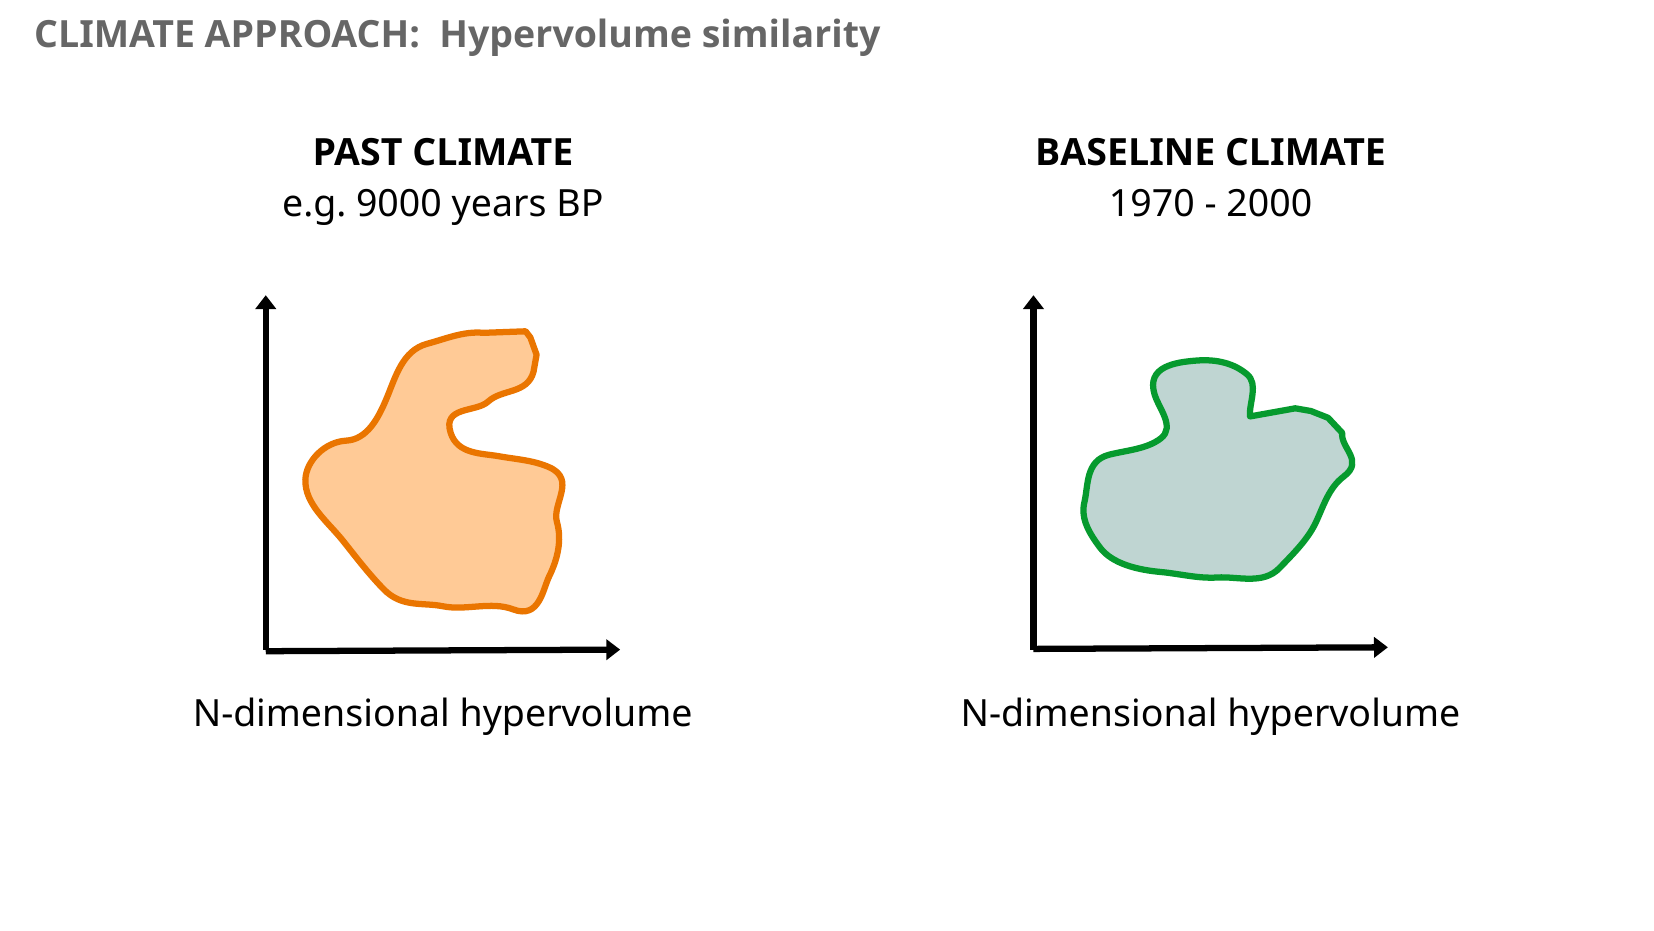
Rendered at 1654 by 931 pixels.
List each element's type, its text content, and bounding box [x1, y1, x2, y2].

text_box [305, 331, 563, 612]
text_box PAST CLIMATE e.g. 9000 years BP [236, 118, 650, 235]
text_box BASELINE CLIMATE 1970 - 2000 [1003, 118, 1418, 236]
text_box N-dimensional hypervolume [177, 679, 709, 745]
text_box N-dimensional hypervolume [944, 679, 1477, 745]
text_box CLIMATE APPROACH: Hypervolume similarity [0, 0, 1654, 118]
text_box [1083, 360, 1353, 579]
